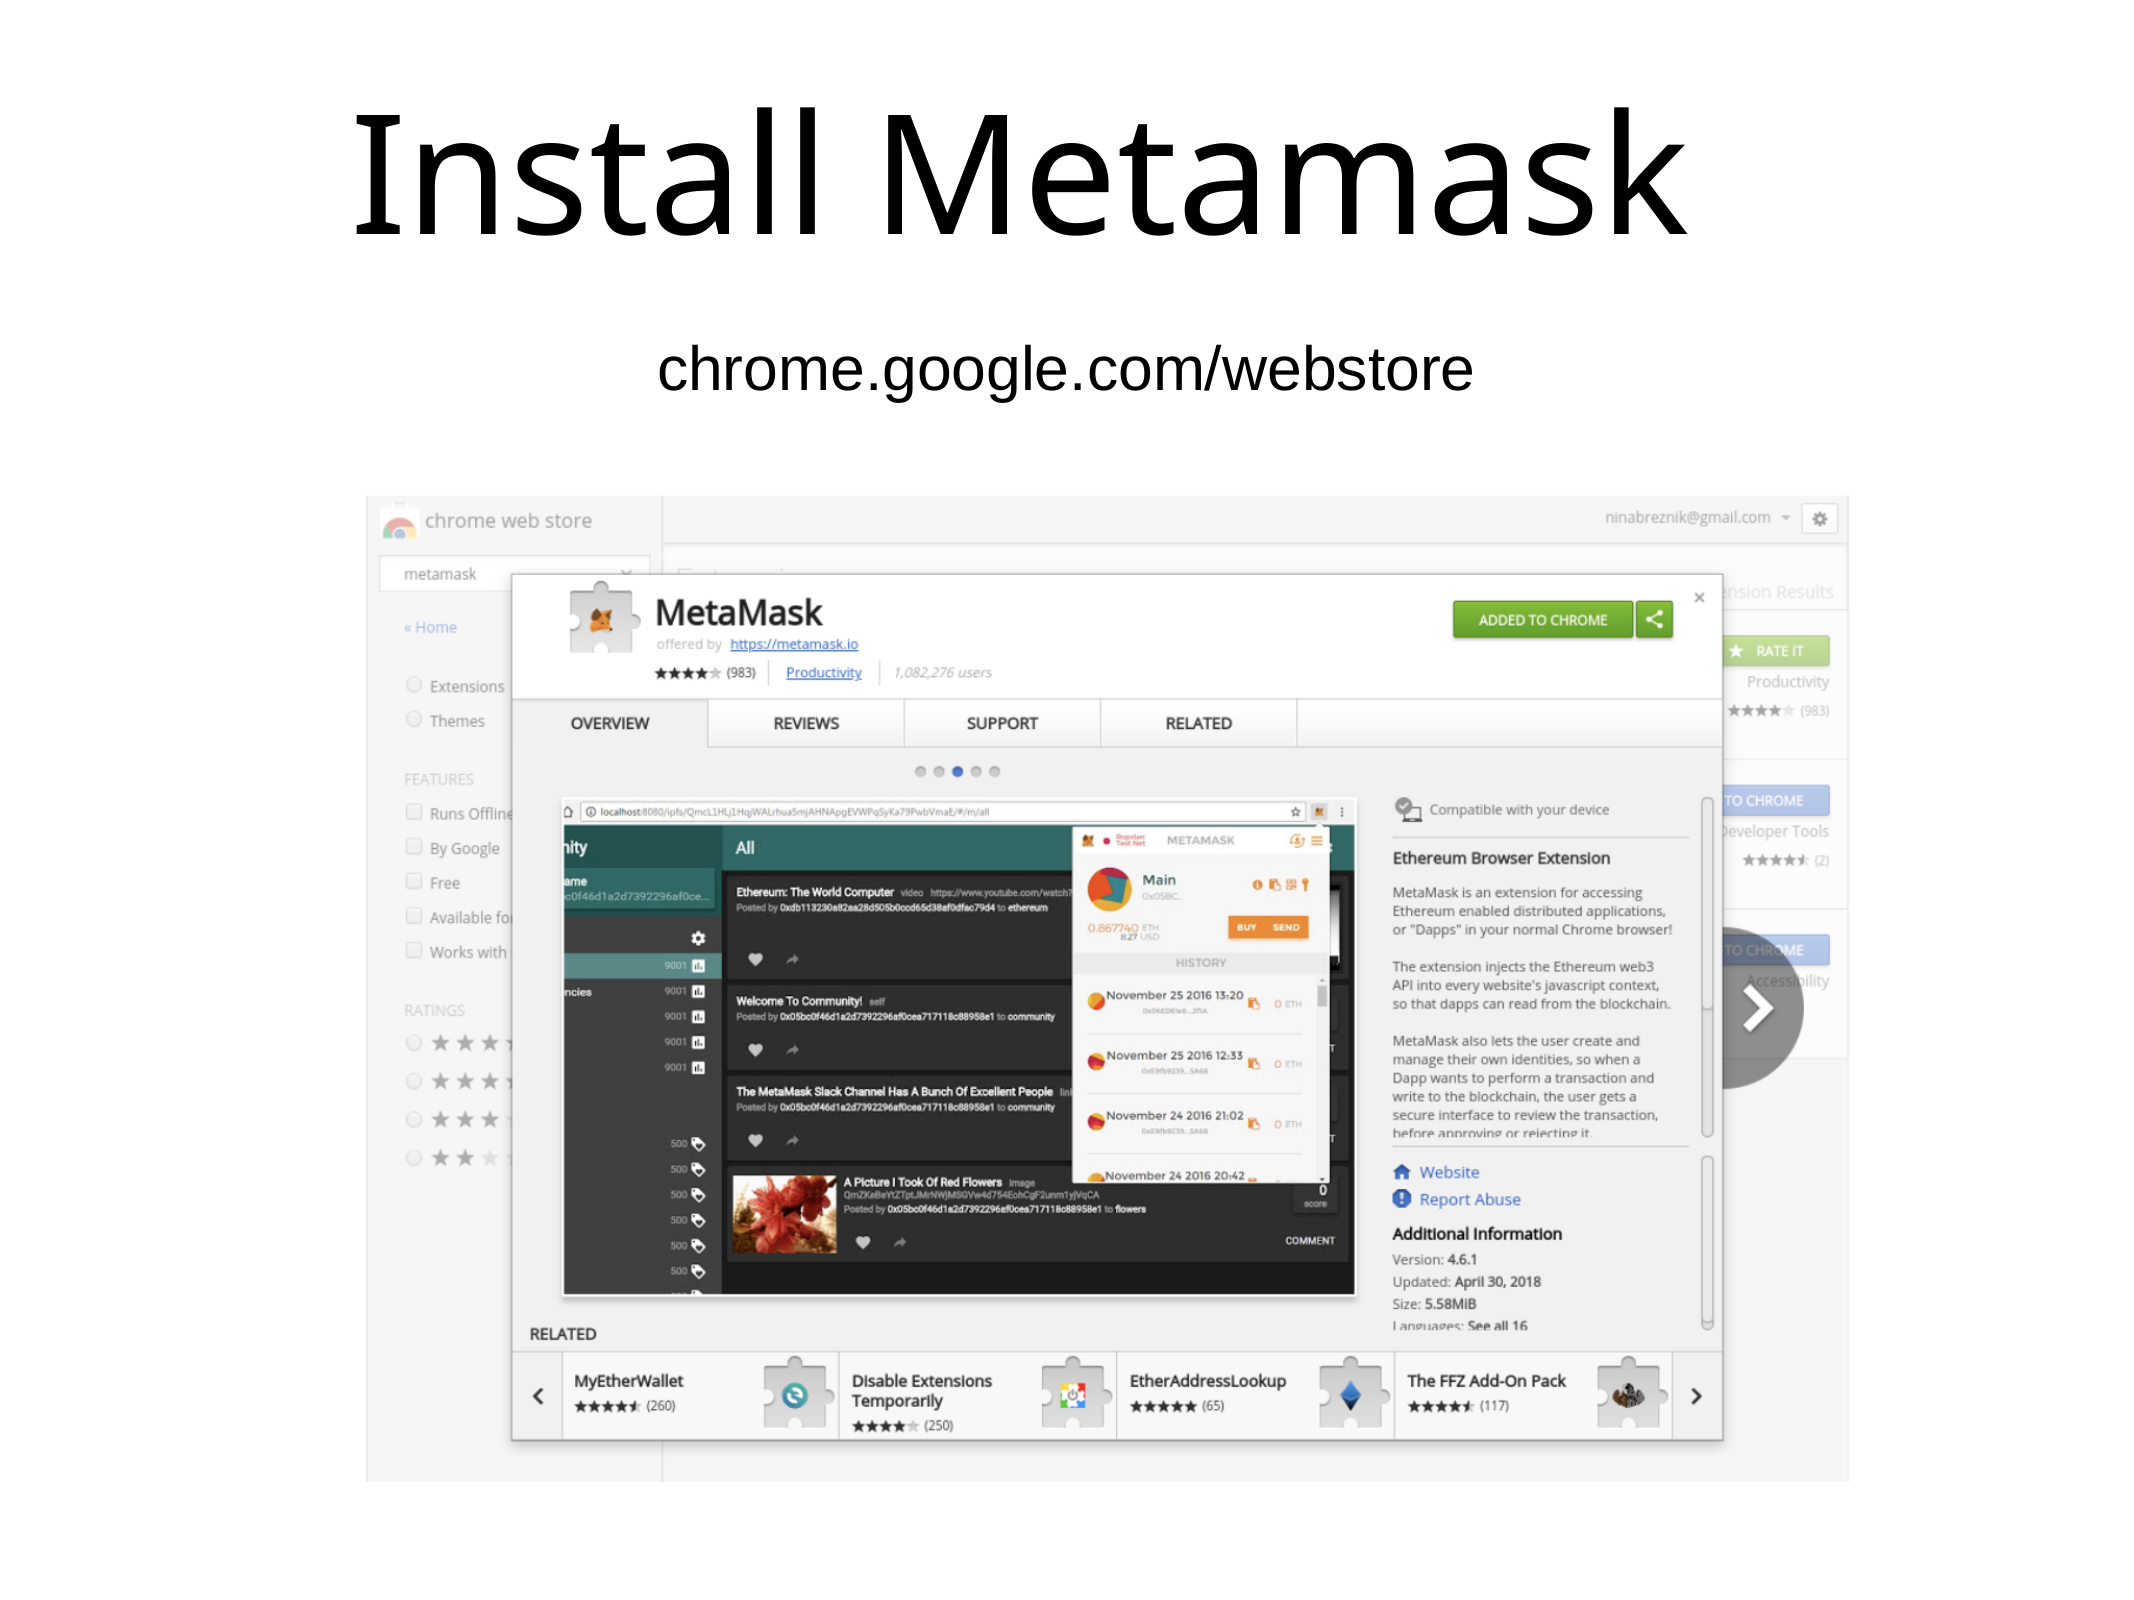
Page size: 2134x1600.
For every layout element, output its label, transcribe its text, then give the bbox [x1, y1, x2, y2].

title Install Metamask [161, 60, 1879, 301]
picture [352, 481, 1878, 1482]
subtitle chrome.google.com/webstore [208, 320, 1925, 507]
